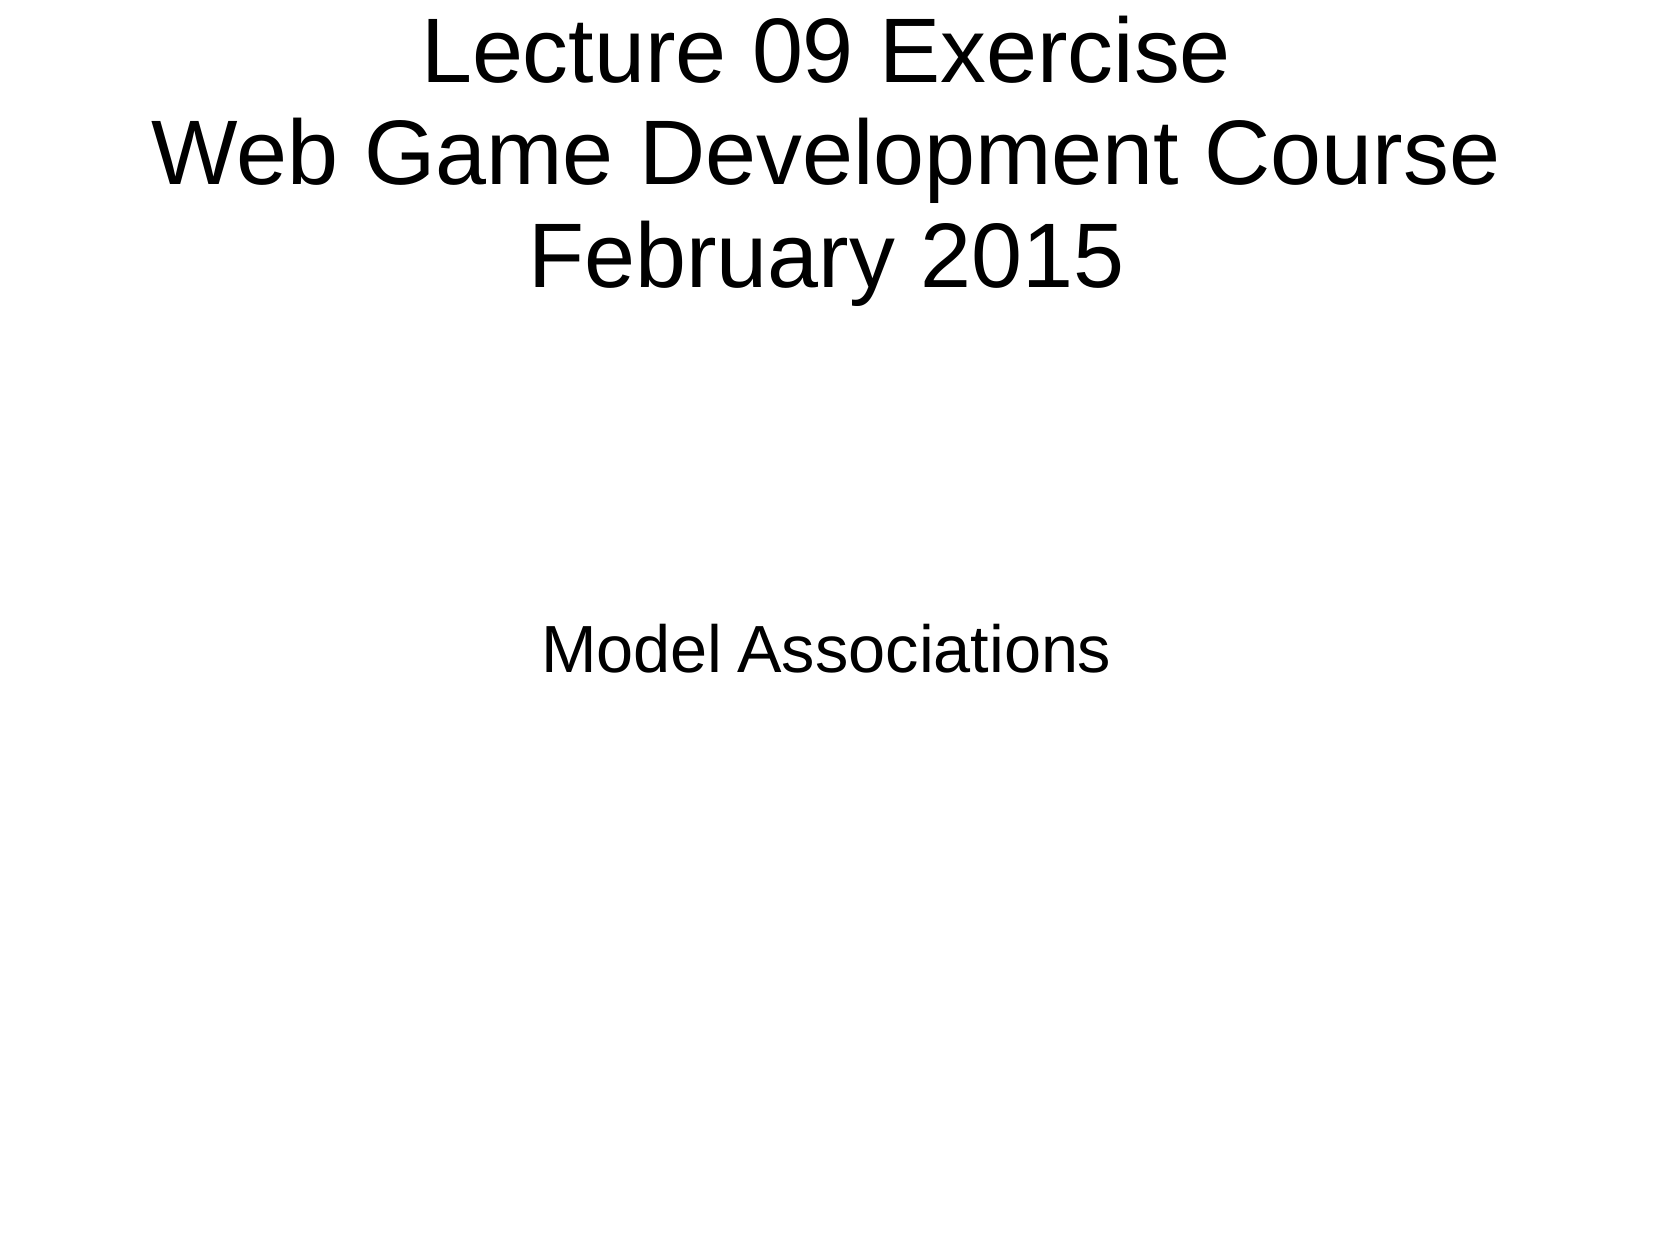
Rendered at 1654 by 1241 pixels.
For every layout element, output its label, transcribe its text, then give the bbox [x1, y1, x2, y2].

subtitle Model Associations [82, 290, 1571, 1010]
title Lecture 09 Exercise Web Game Development Course February 2015 [82, 0, 1571, 290]
